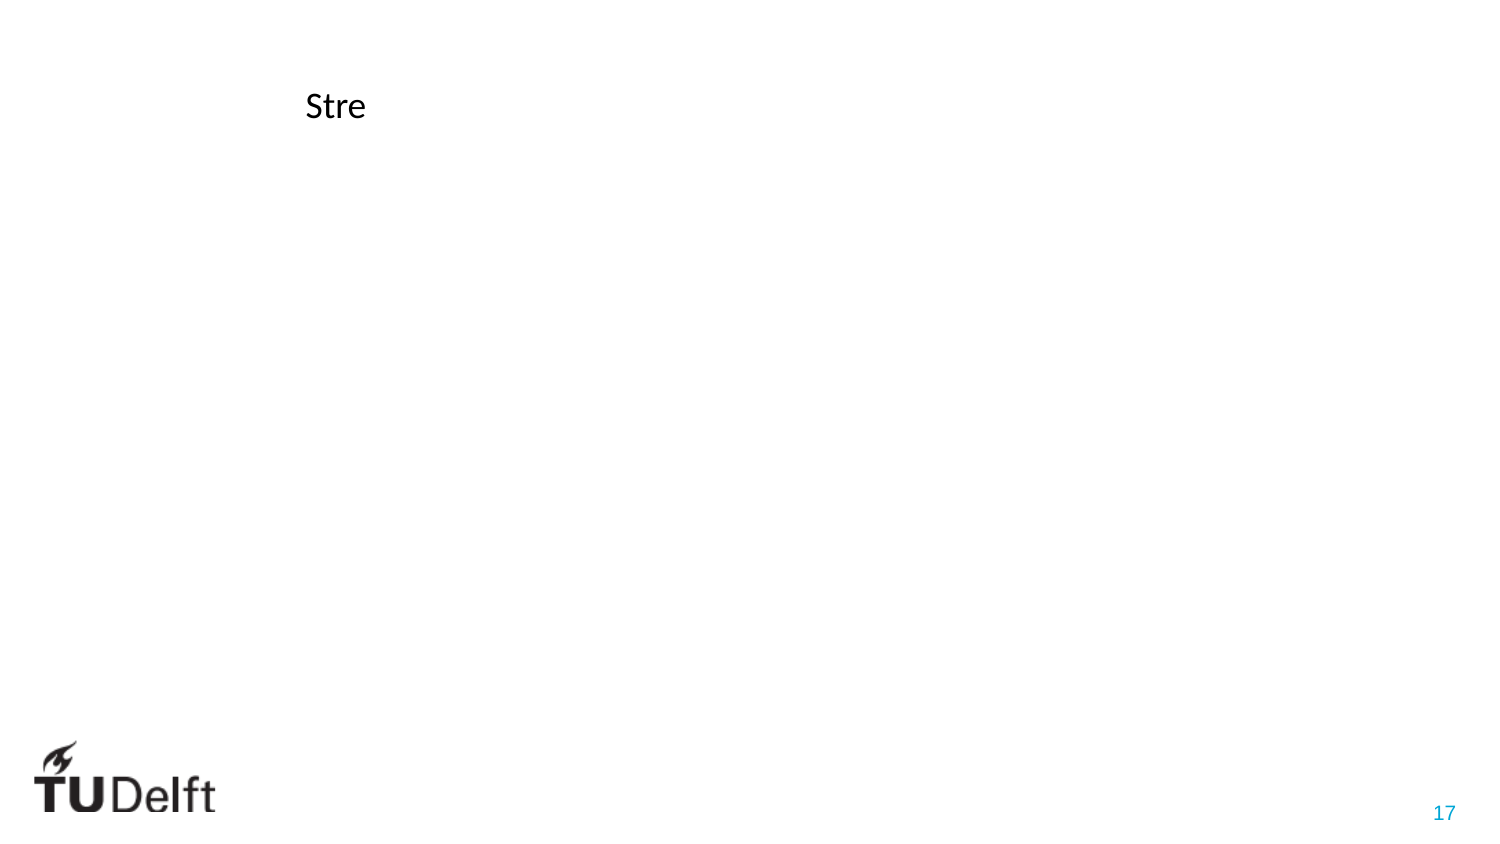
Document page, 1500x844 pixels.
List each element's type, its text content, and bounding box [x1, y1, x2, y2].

title Stre [290, 33, 1454, 175]
